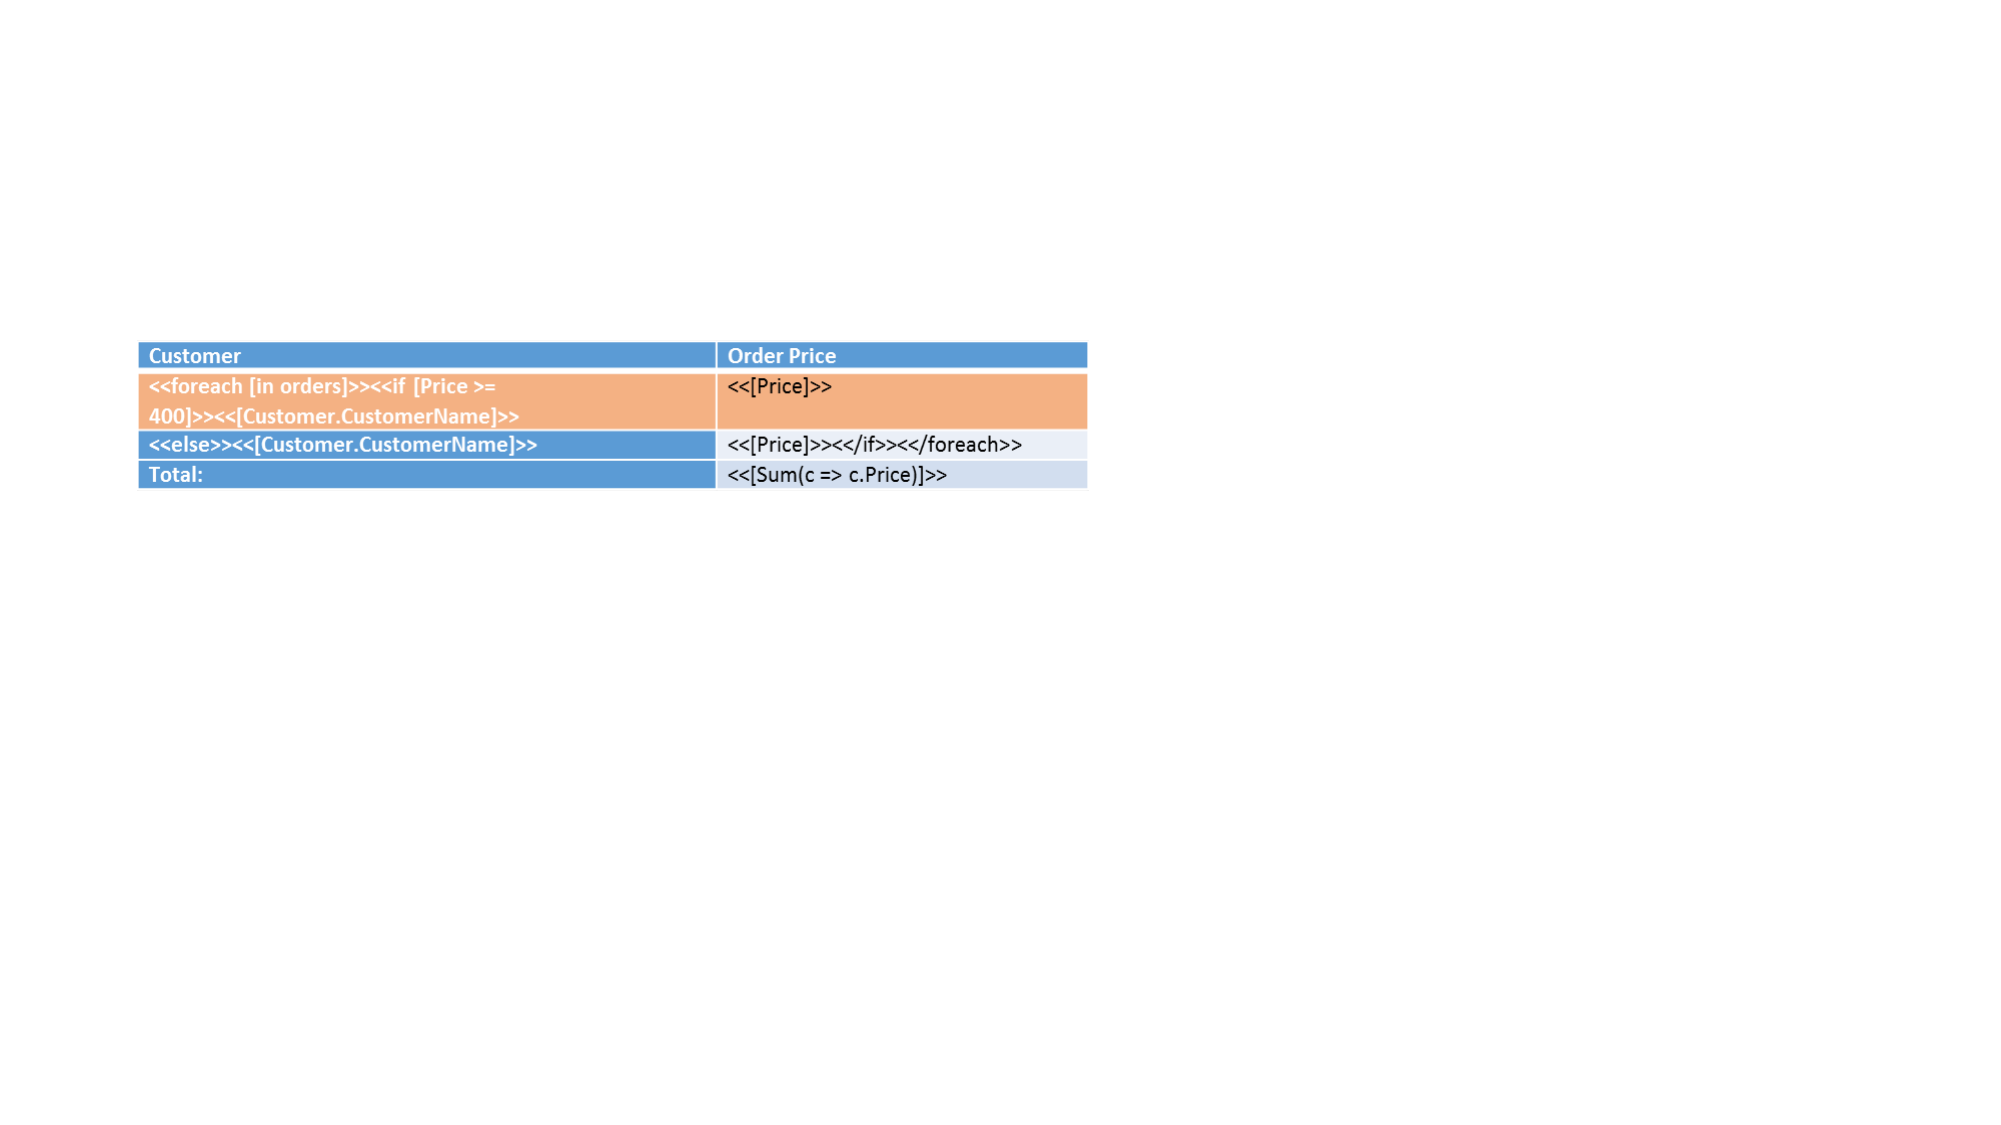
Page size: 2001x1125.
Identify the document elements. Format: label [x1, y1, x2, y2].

picture [137, 335, 1089, 503]
